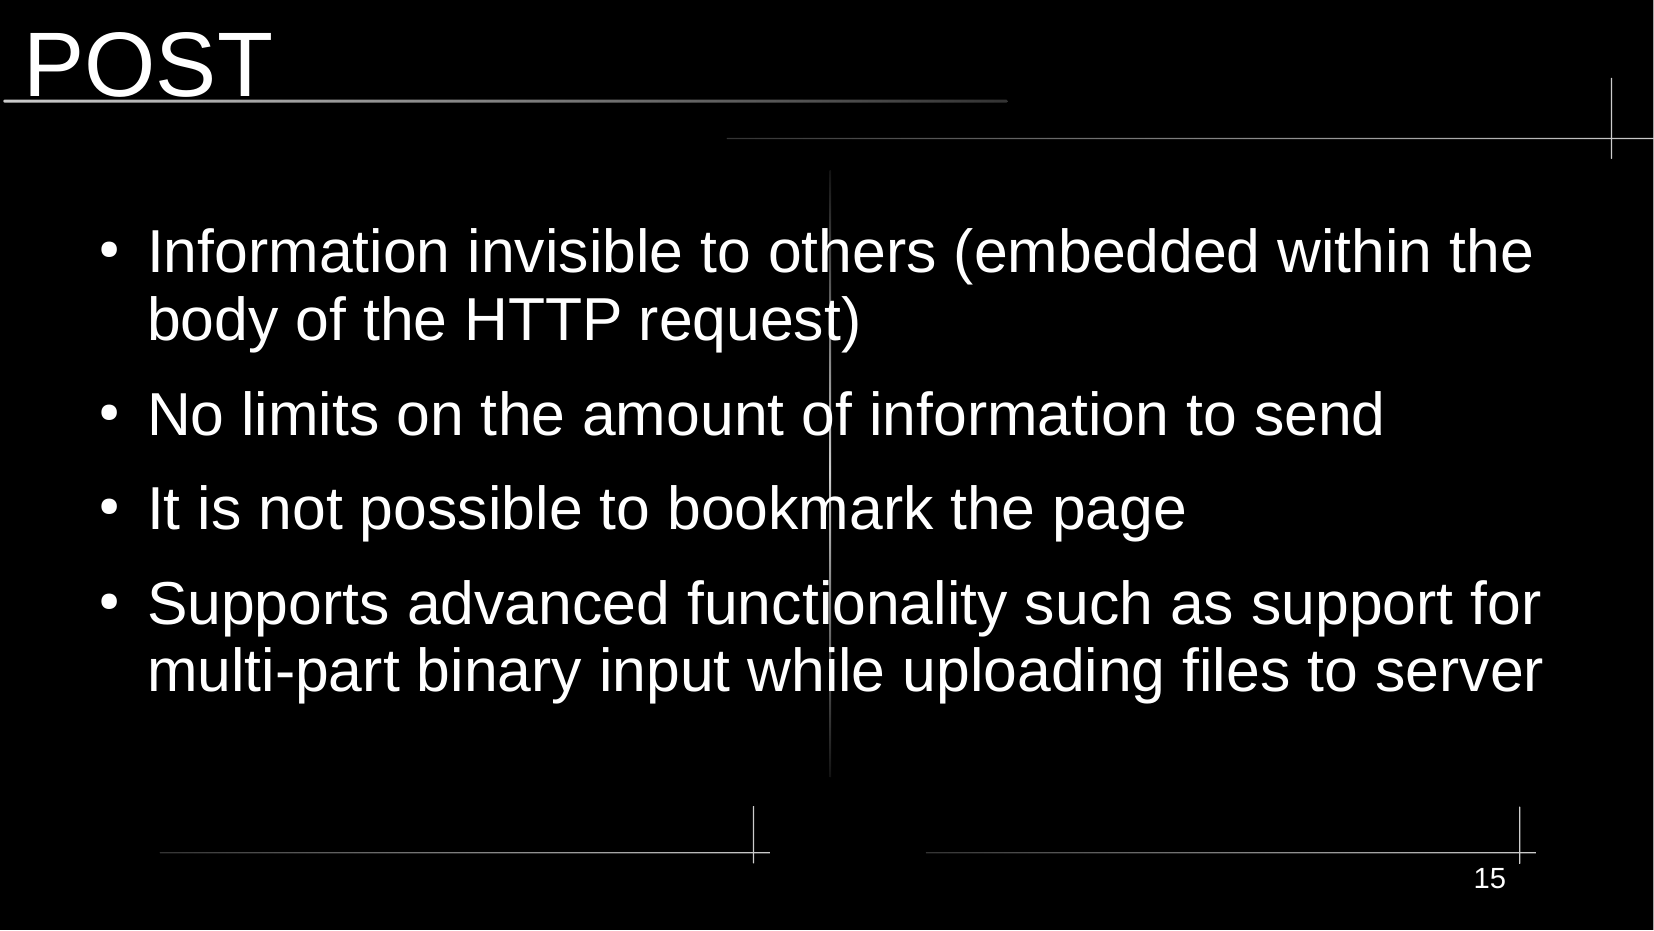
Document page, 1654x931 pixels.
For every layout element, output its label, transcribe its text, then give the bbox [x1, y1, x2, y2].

title POST [23, 11, 1589, 119]
list Information invisible to others (embedded within the body of the HTTP request) No limits on the amount of information to send It is not possible to bookmark the page Supports advanced functionality such as support for multi-part binary input while uploading files to server [82, 217, 1571, 758]
